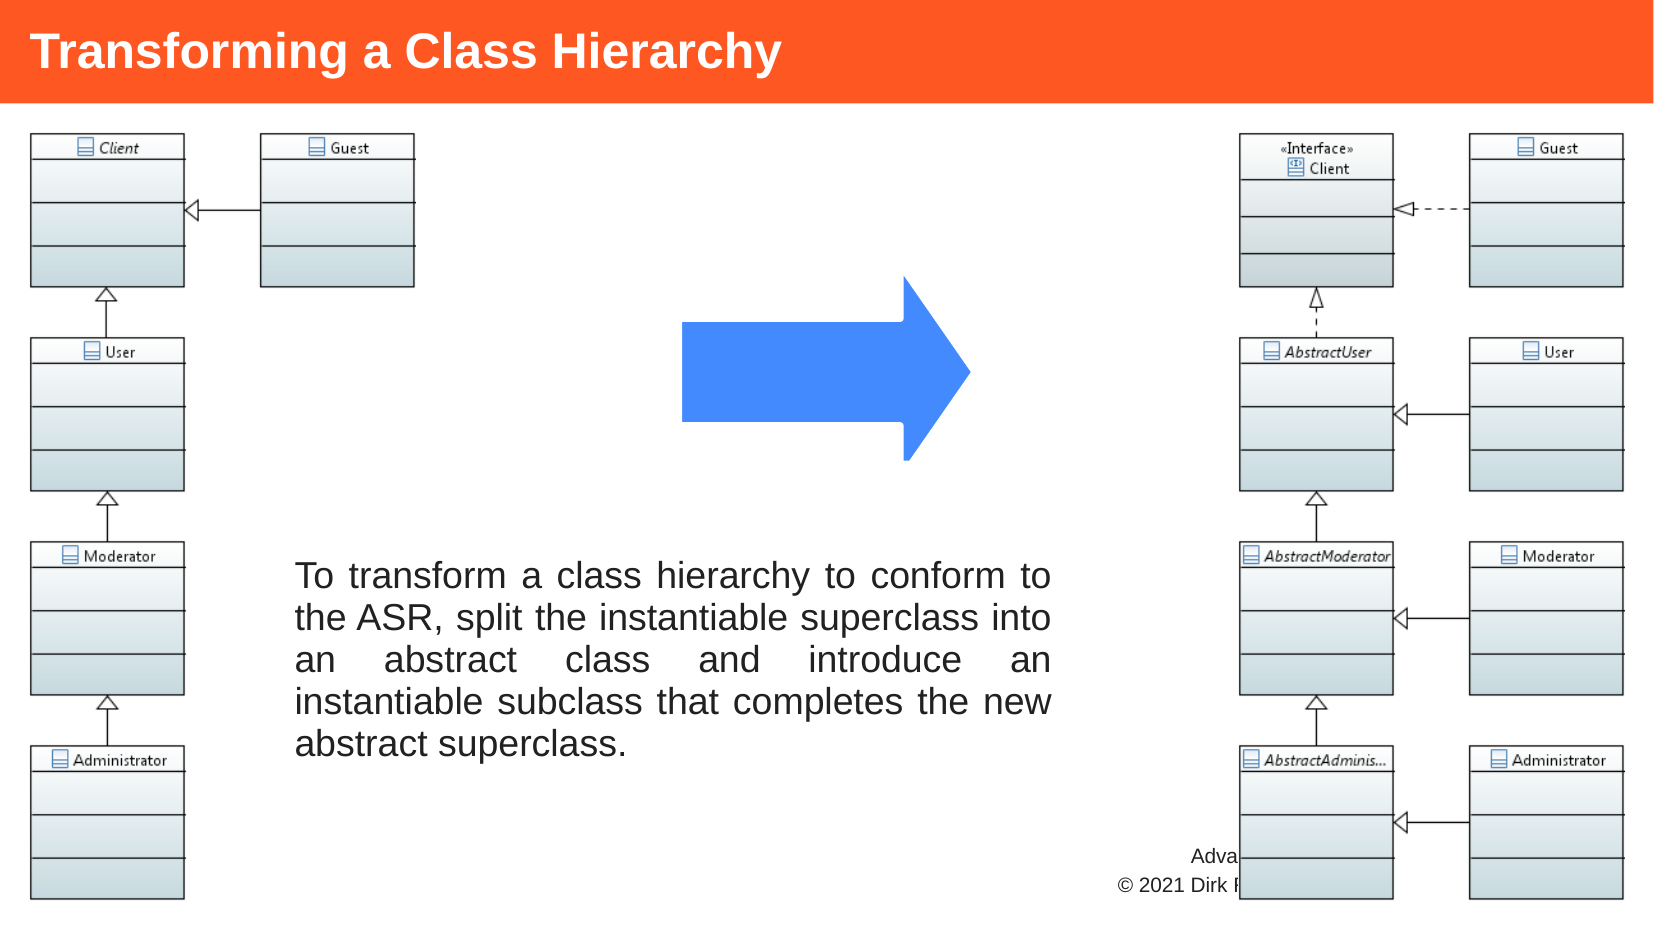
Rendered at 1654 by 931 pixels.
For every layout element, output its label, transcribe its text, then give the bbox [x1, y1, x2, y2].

picture [1238, 132, 1625, 901]
title Transforming a Class Hierarchy [0, 0, 1654, 104]
list To transform a class hierarchy to conform to the ASR, split the instantiable superclass into an abstract class and introduce an instantiable subclass that completes the new abstract superclass. [289, 460, 1058, 859]
text_box [679, 265, 975, 460]
picture [29, 132, 416, 901]
